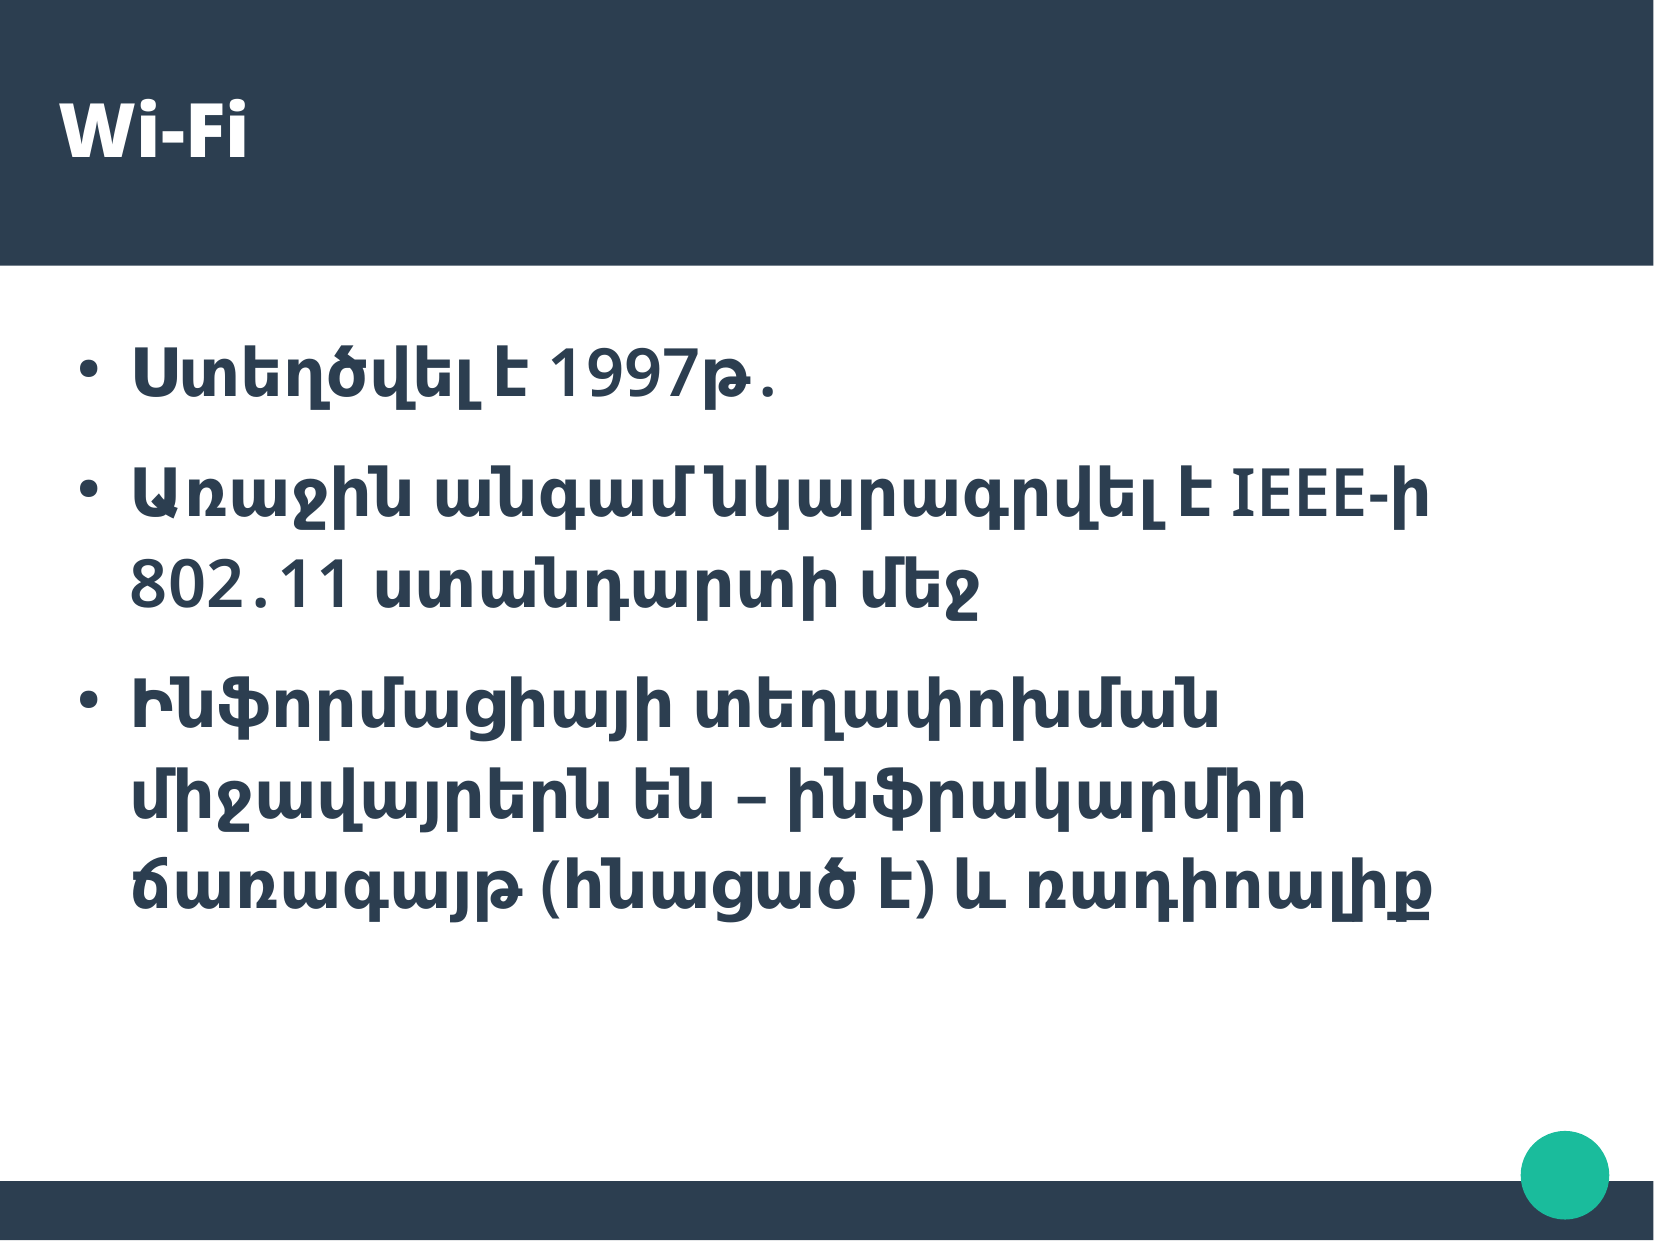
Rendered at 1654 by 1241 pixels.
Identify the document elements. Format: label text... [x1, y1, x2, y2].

title Wi-Fi [59, 49, 1595, 207]
list Ստեղծվել է 1997թ․ Առաջին անգամ նկարագրվել է IEEE-ի 802․11 ստանդարտի մեջ Ինֆորմացիայի տեղափոխման միջավայրերն են – ինֆրակարմիր ճառագայթ (հնացած է) և ռադիոալիք [59, 324, 1595, 1152]
